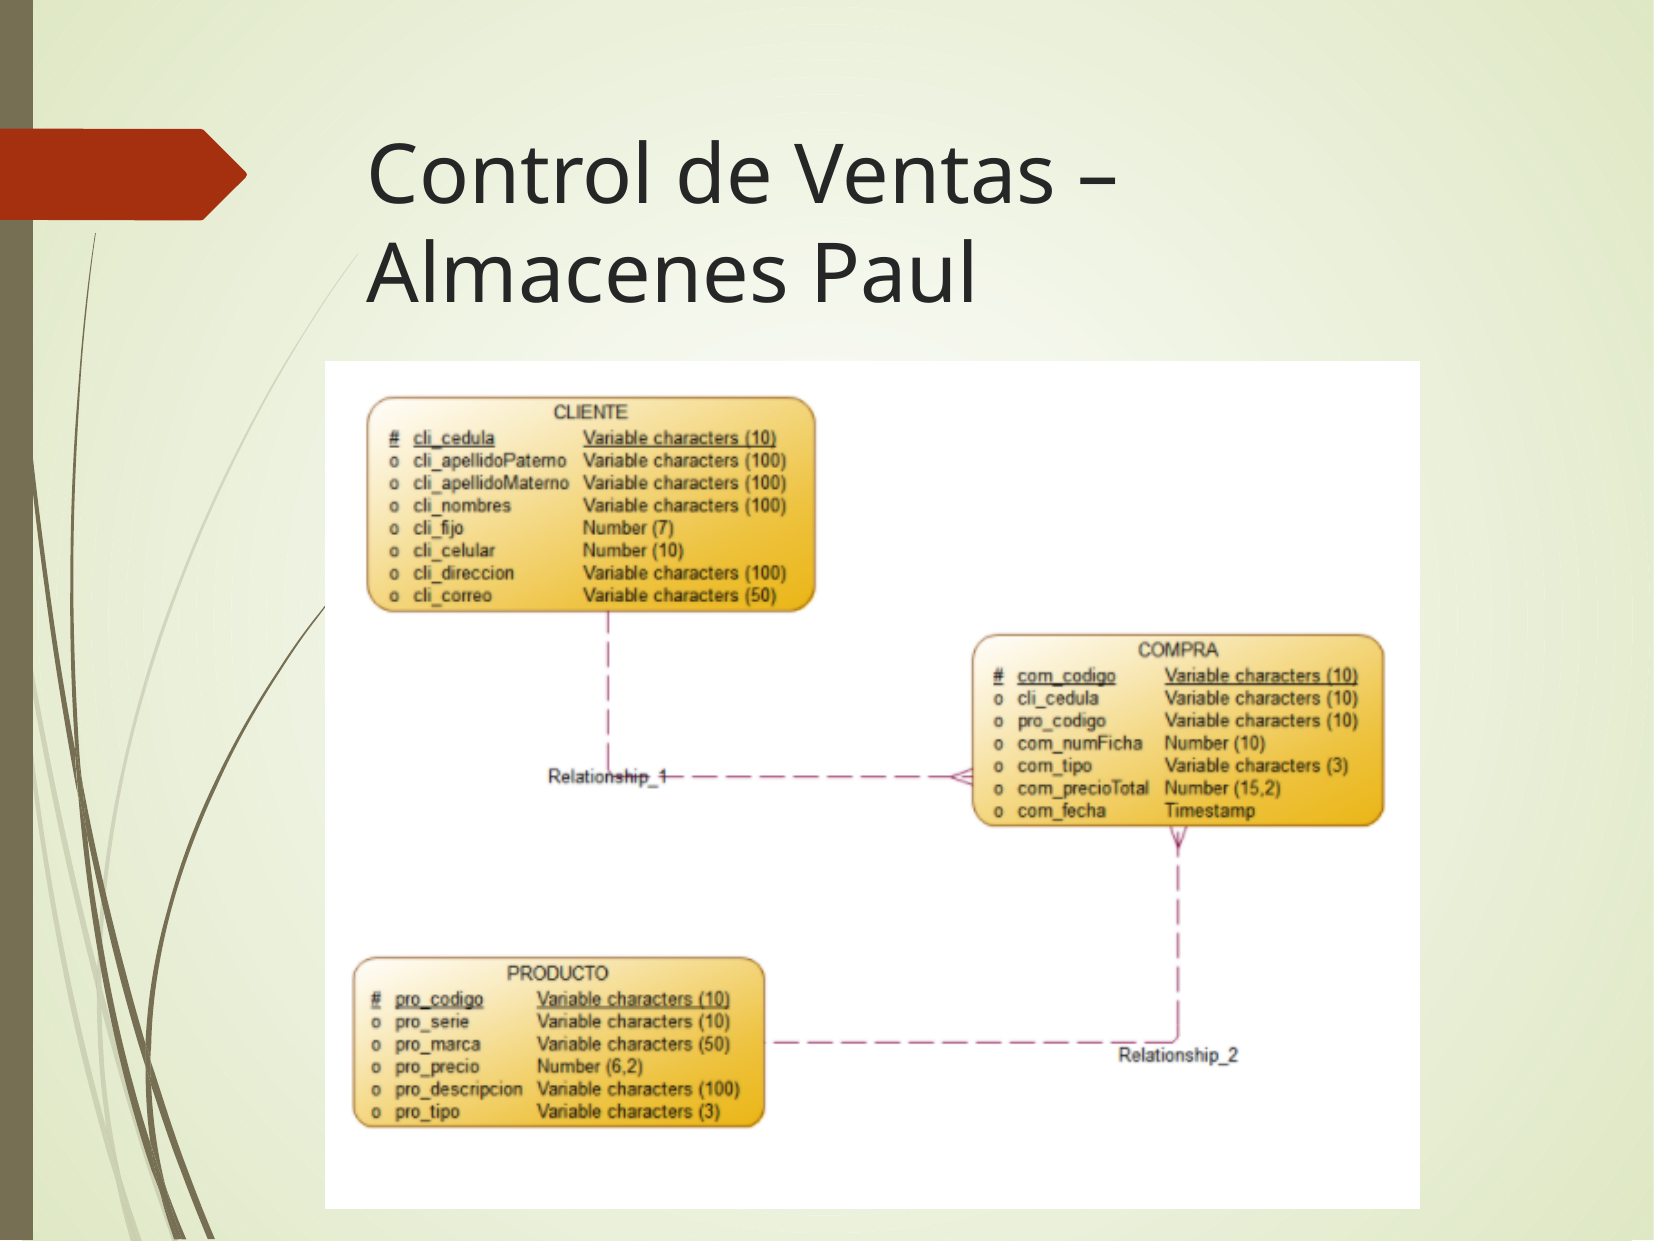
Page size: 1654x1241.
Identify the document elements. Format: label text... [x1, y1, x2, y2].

title Control de Ventas – Almacenes Paul [351, 112, 1544, 345]
picture [325, 361, 1420, 1209]
